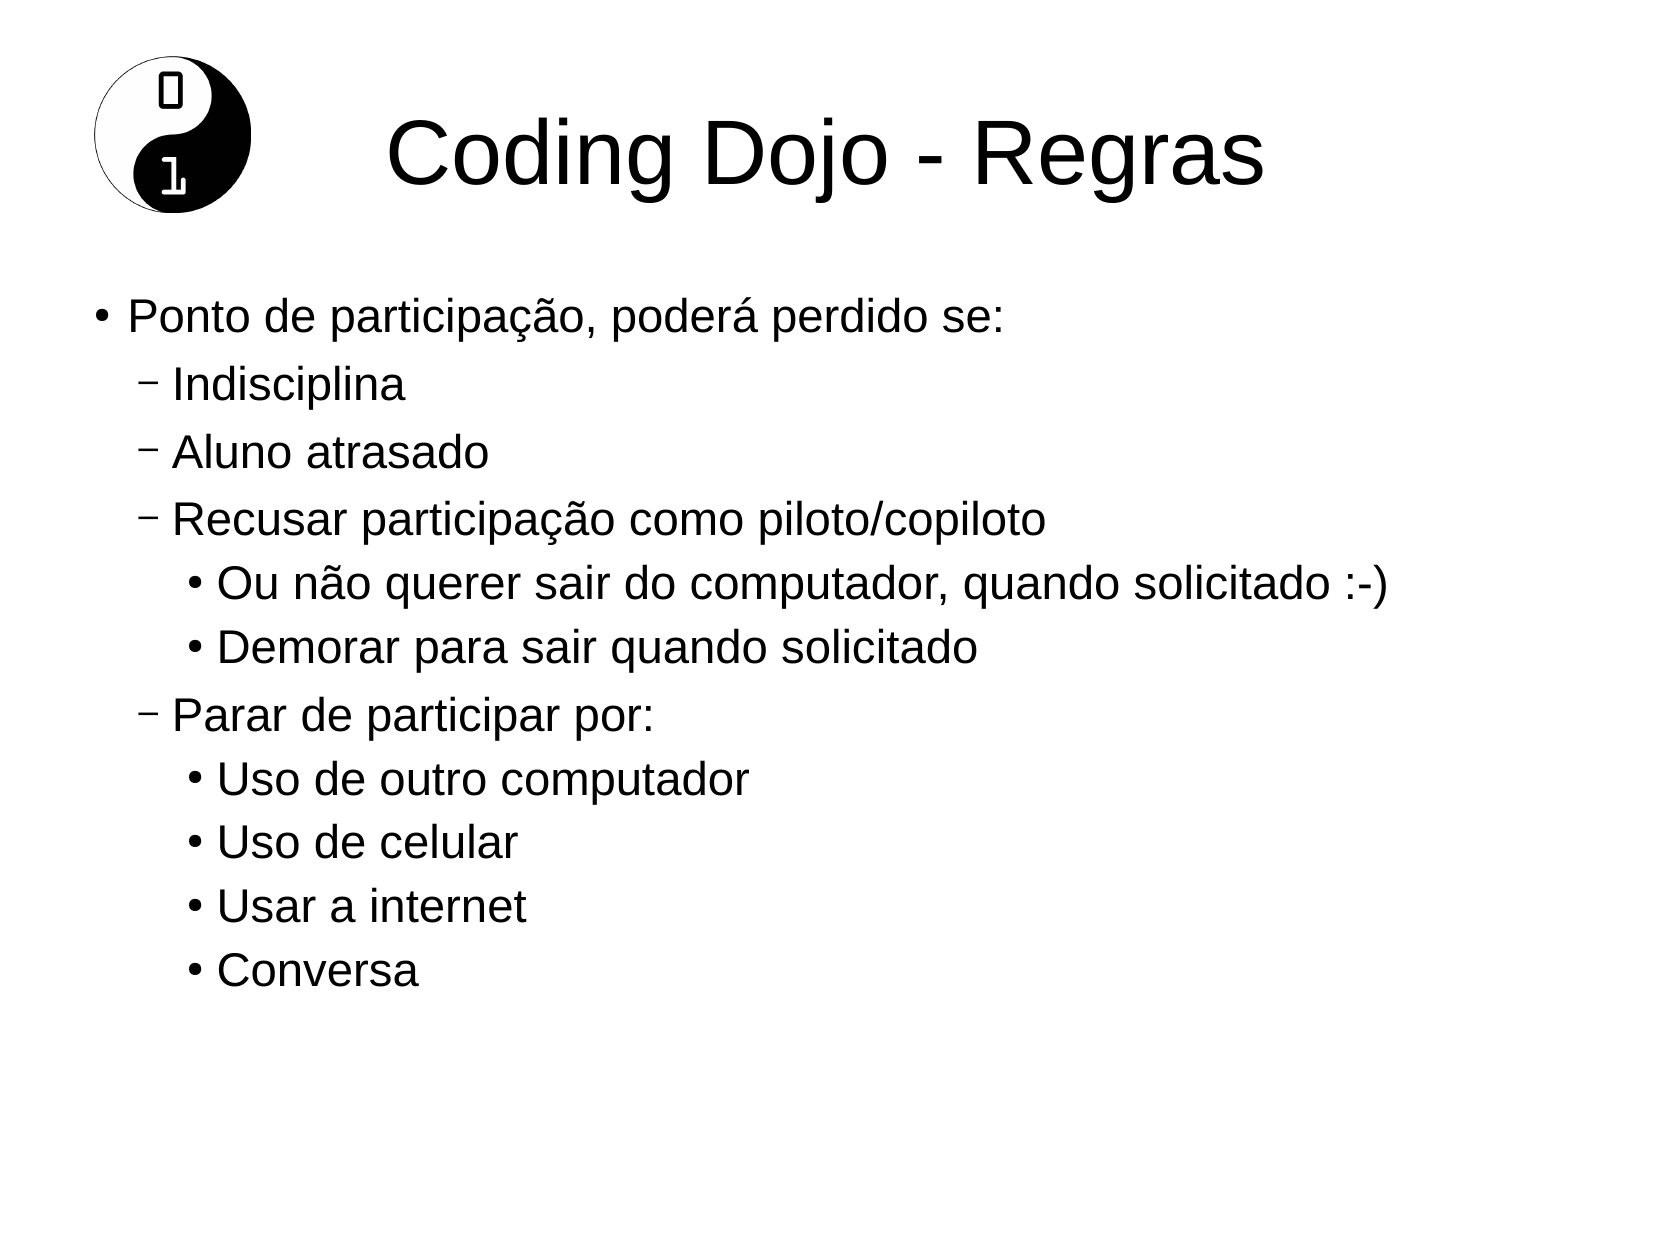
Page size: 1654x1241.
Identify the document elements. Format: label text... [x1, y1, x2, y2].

title Coding Dojo - Regras [82, 49, 1571, 257]
picture [94, 56, 251, 213]
list Ponto de participação, poderá perdido se: Indisciplina Aluno atrasado Recusar participação como piloto/copiloto Ou não querer sair do computador, quando solicitado :-) Demorar para sair quando solicitado Parar de participar por: Uso de outro computador Uso de celular Usar a internet Conversa [82, 290, 1571, 1010]
